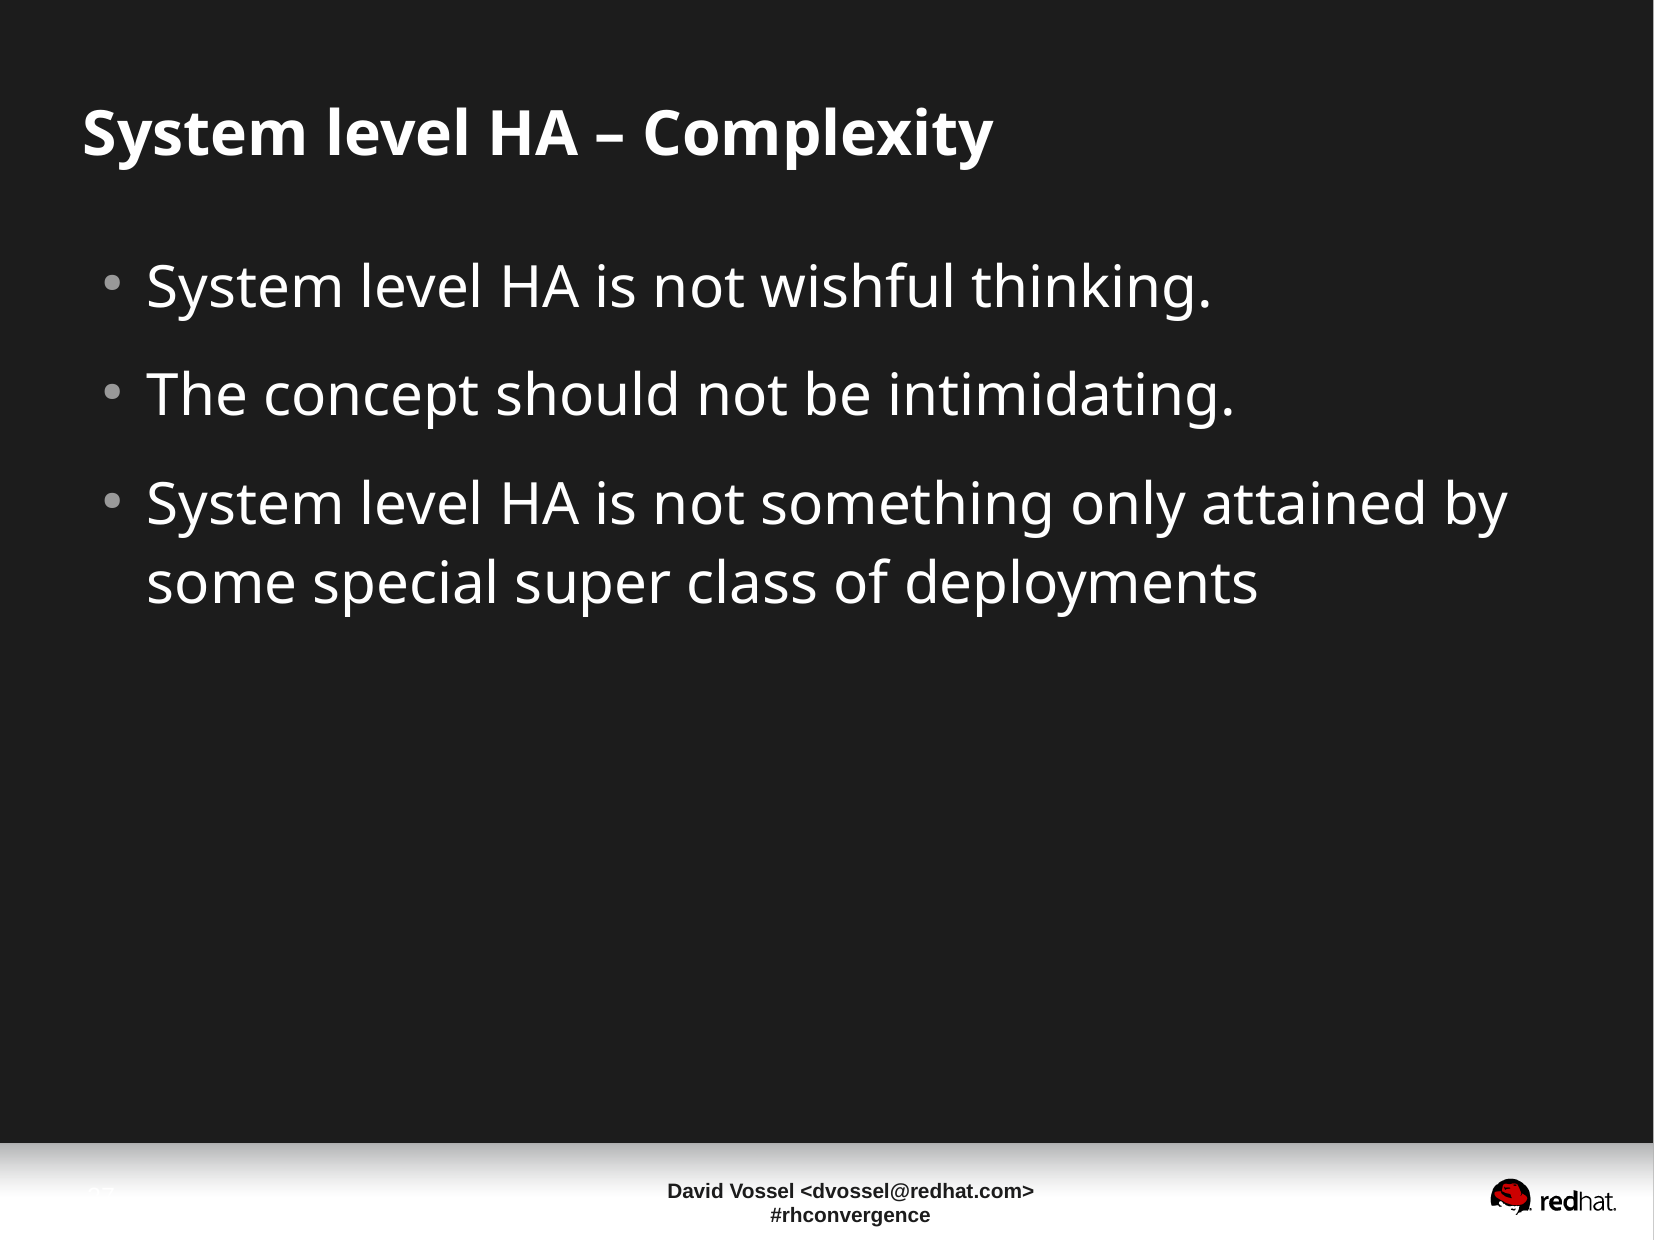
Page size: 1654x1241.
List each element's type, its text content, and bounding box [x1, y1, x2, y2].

title System level HA – Complexity [82, 37, 1571, 226]
list System level HA is not wishful thinking. The concept should not be intimidating. System level HA is not something only attained by some special super class of deployments [86, 244, 1613, 1039]
picture [0, 1143, 1654, 1241]
